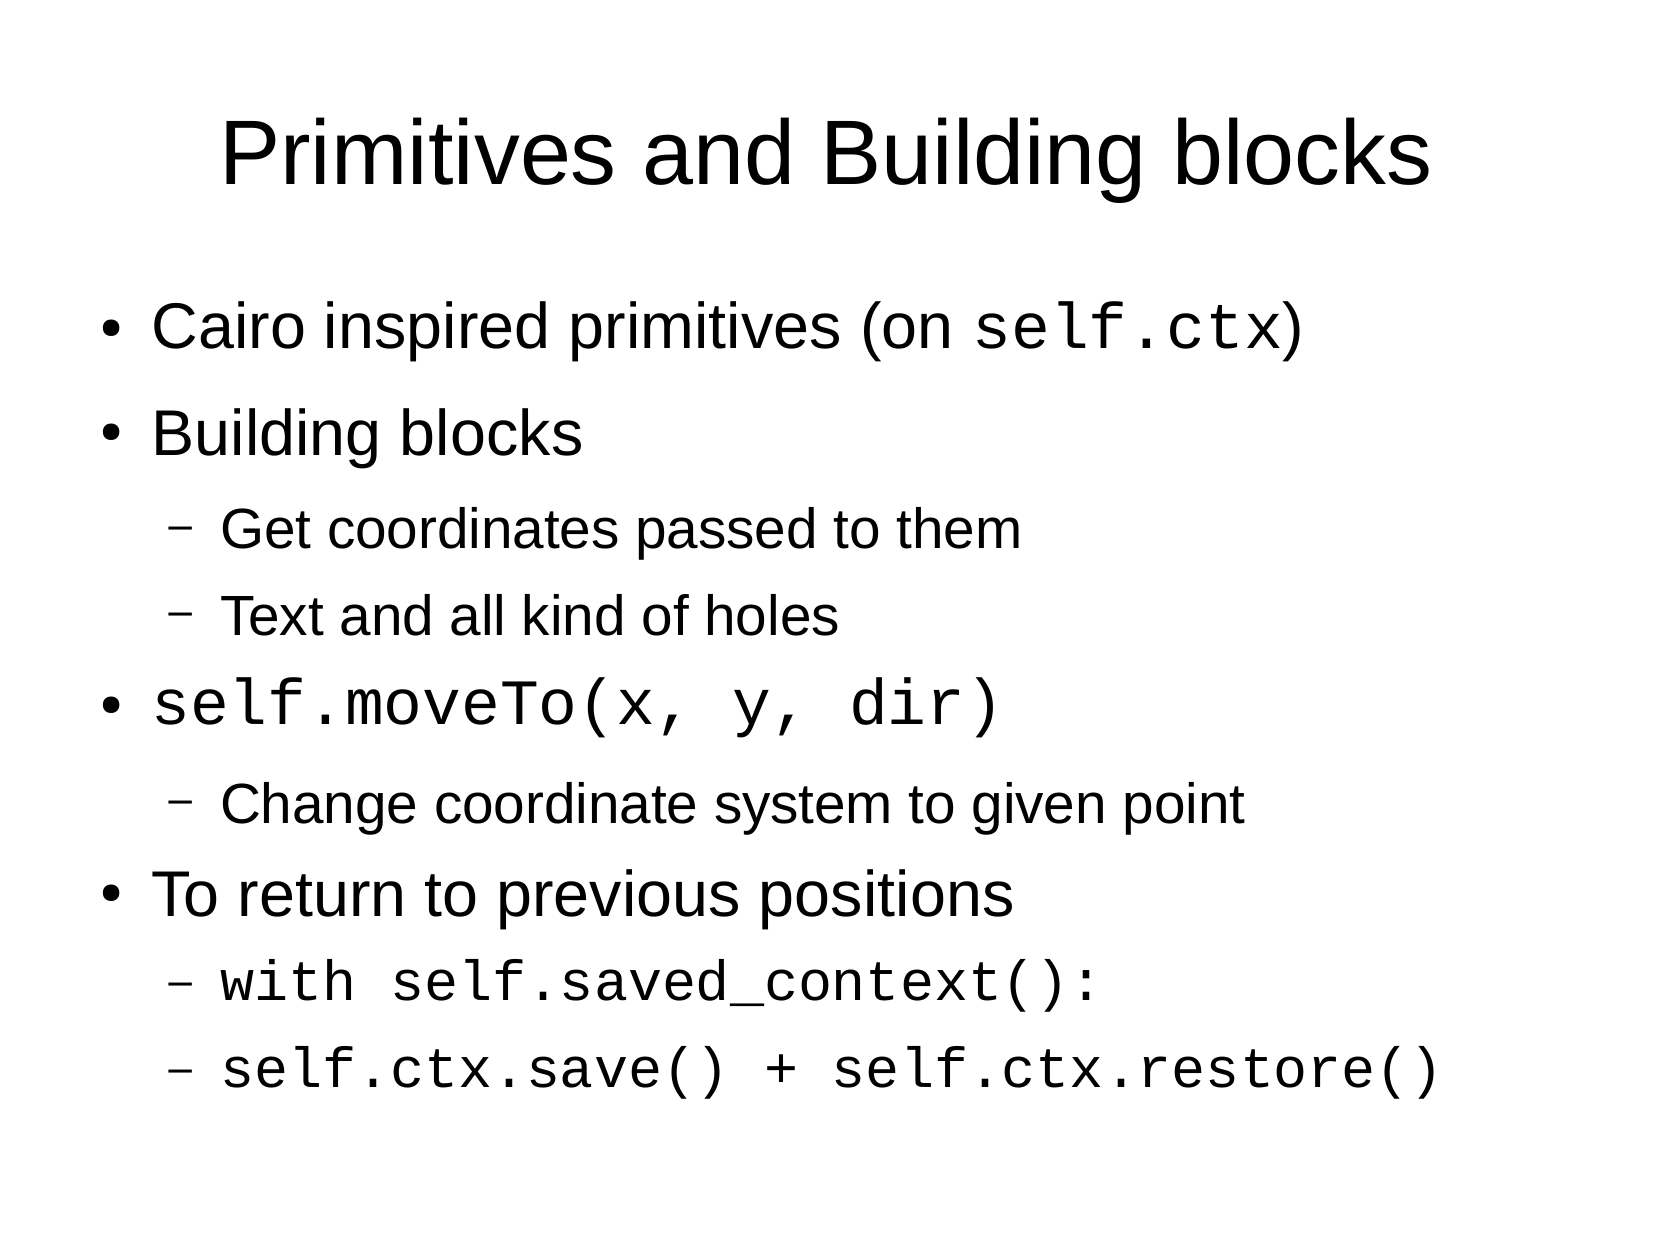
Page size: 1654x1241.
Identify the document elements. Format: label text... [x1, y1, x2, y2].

list Cairo inspired primitives (on self.ctx) Building blocks Get coordinates passed to them Text and all kind of holes self.moveTo(x, y, dir) Change coordinate system to given point To return to previous positions with self.saved_context(): self.ctx.save() + self.ctx.restore() [82, 290, 1571, 1109]
title Primitives and Building blocks [82, 49, 1571, 257]
